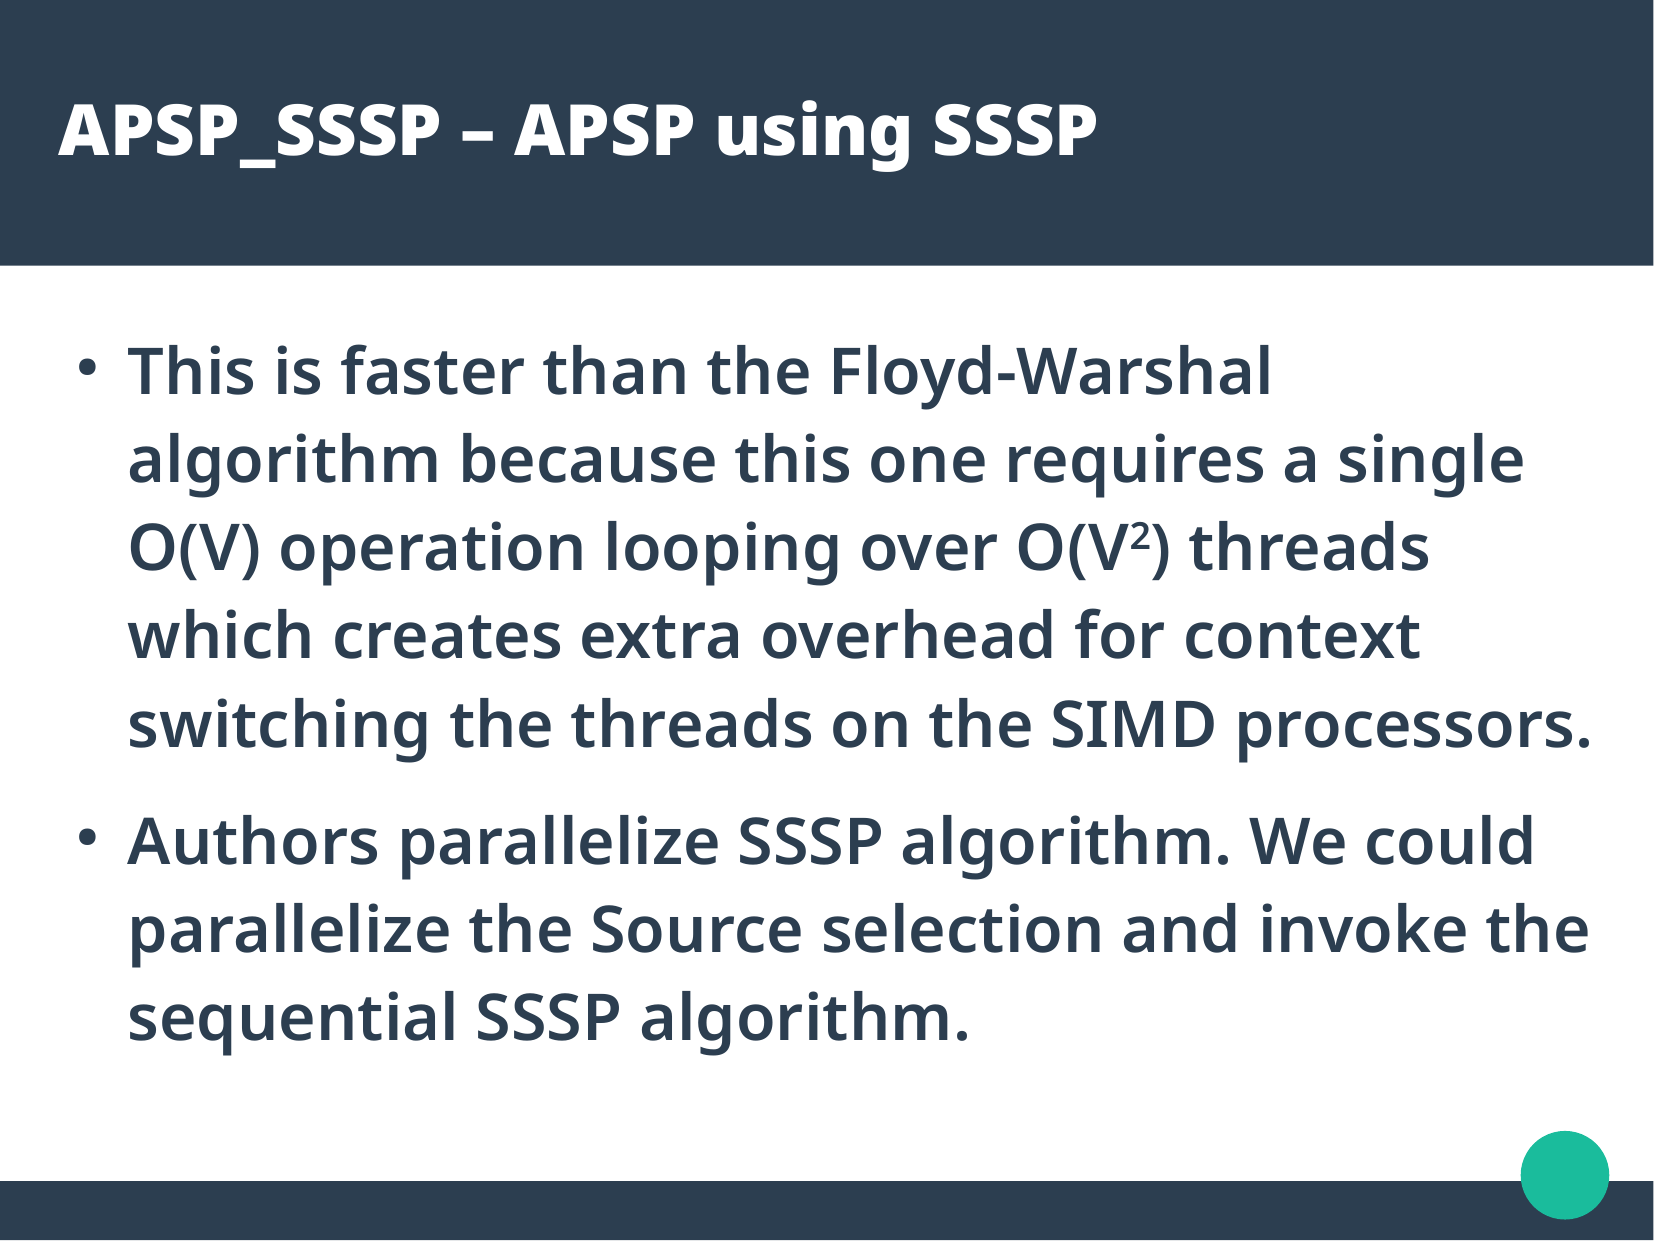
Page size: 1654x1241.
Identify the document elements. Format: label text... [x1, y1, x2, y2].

list This is faster than the Floyd-Warshal algorithm because this one requires a single O(V) operation looping over O(V2) threads which creates extra overhead for context switching the threads on the SIMD processors. Authors parallelize SSSP algorithm. We could parallelize the Source selection and invoke the sequential SSSP algorithm. [59, 324, 1595, 1123]
title APSP_SSSP – APSP using SSSP [59, 49, 1595, 207]
